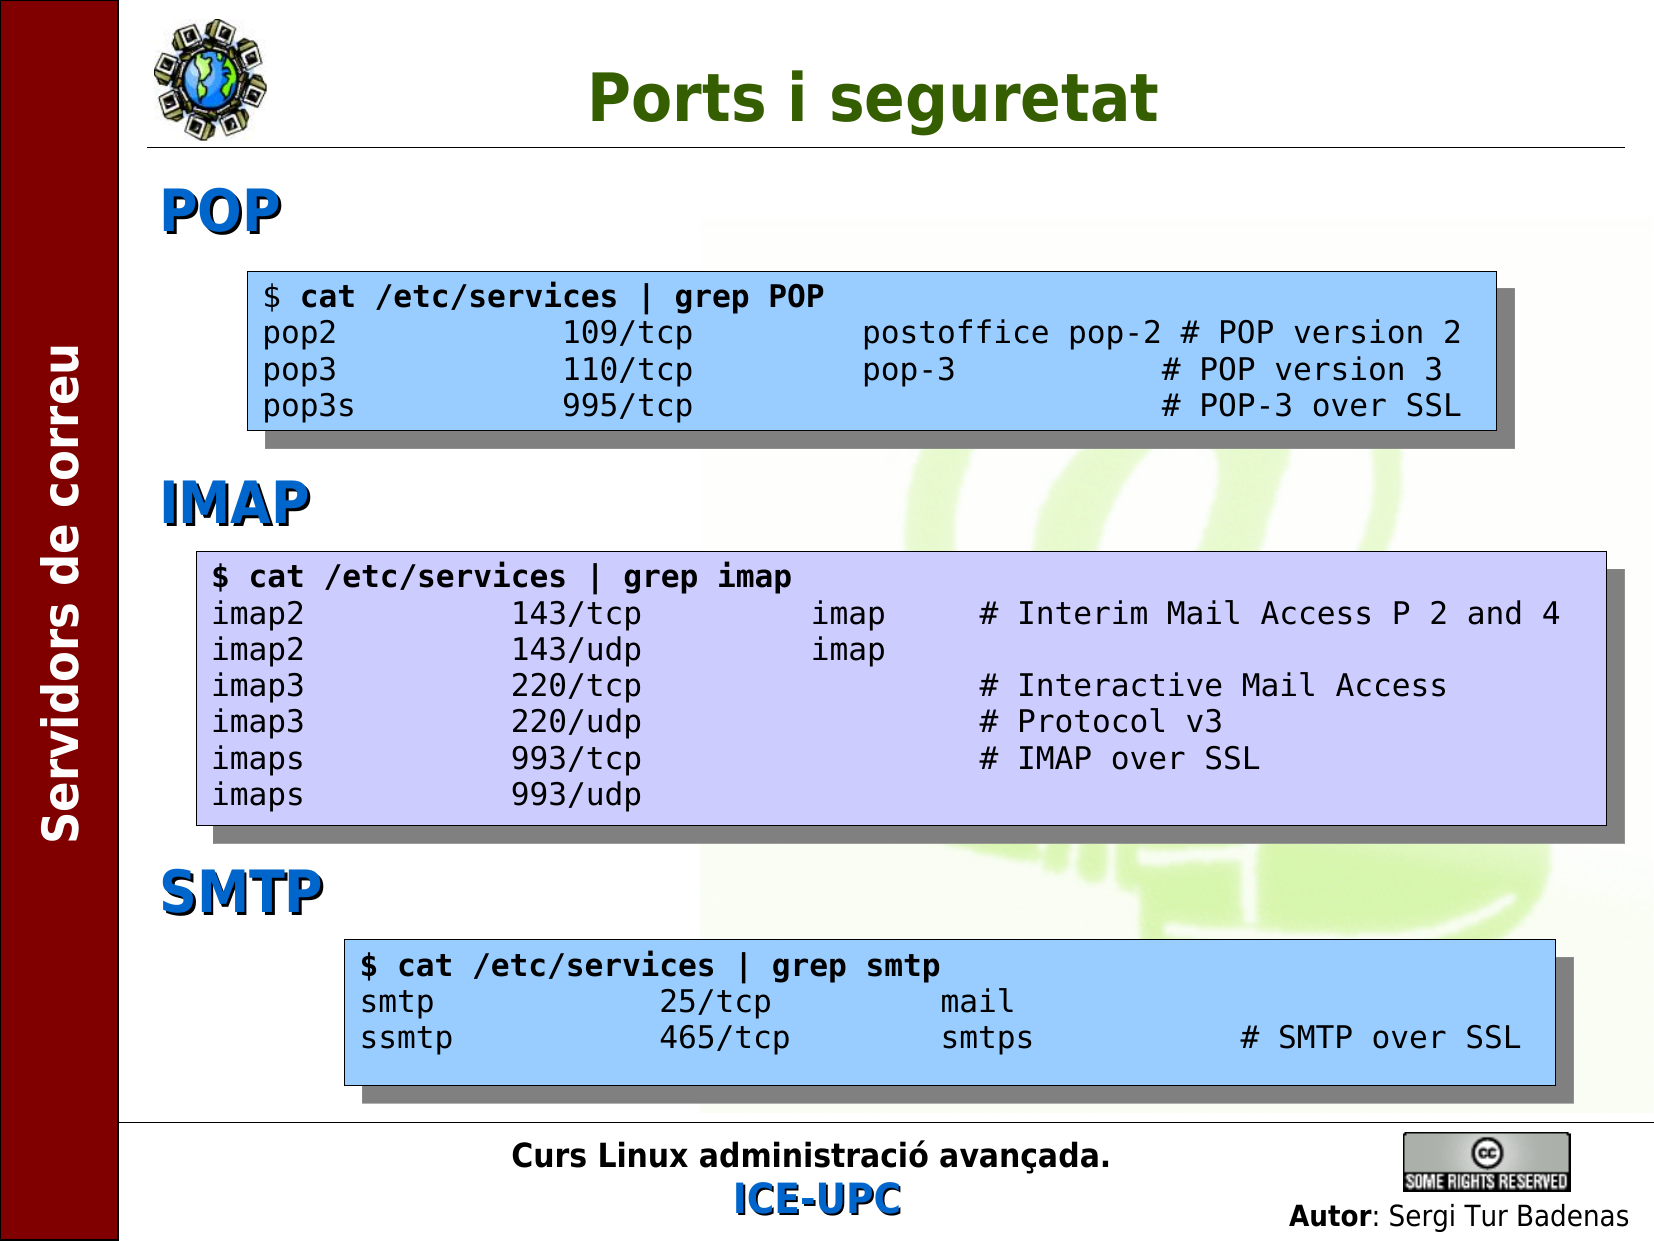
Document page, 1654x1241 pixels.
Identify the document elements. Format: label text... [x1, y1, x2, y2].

text_box $ cat /etc/services | grep imap imap2 143/tcp imap # Interim Mail Access P 2 and 4 imap2 143/udp imap imap3 220/tcp # Interactive Mail Access imap3 220/udp # Protocol v3 imaps 993/tcp # IMAP over SSL imaps 993/udp [196, 551, 1607, 826]
text_box $ cat /etc/services | grep POP pop2 109/tcp postoffice pop-2 # POP version 2 pop3 110/tcp pop-3 # POP version 3 pop3s 995/tcp # POP-3 over SSL [247, 271, 1497, 431]
picture [700, 217, 1654, 1113]
text_box $ cat /etc/services | grep smtp smtp 25/tcp mail ssmtp 465/tcp smtps # SMTP over SSL [344, 939, 1556, 1086]
title Ports i seguretat [129, 49, 1619, 148]
list POP IMAP SMTP [141, 177, 1630, 1013]
picture [154, 19, 268, 49]
picture [1403, 1132, 1571, 1192]
